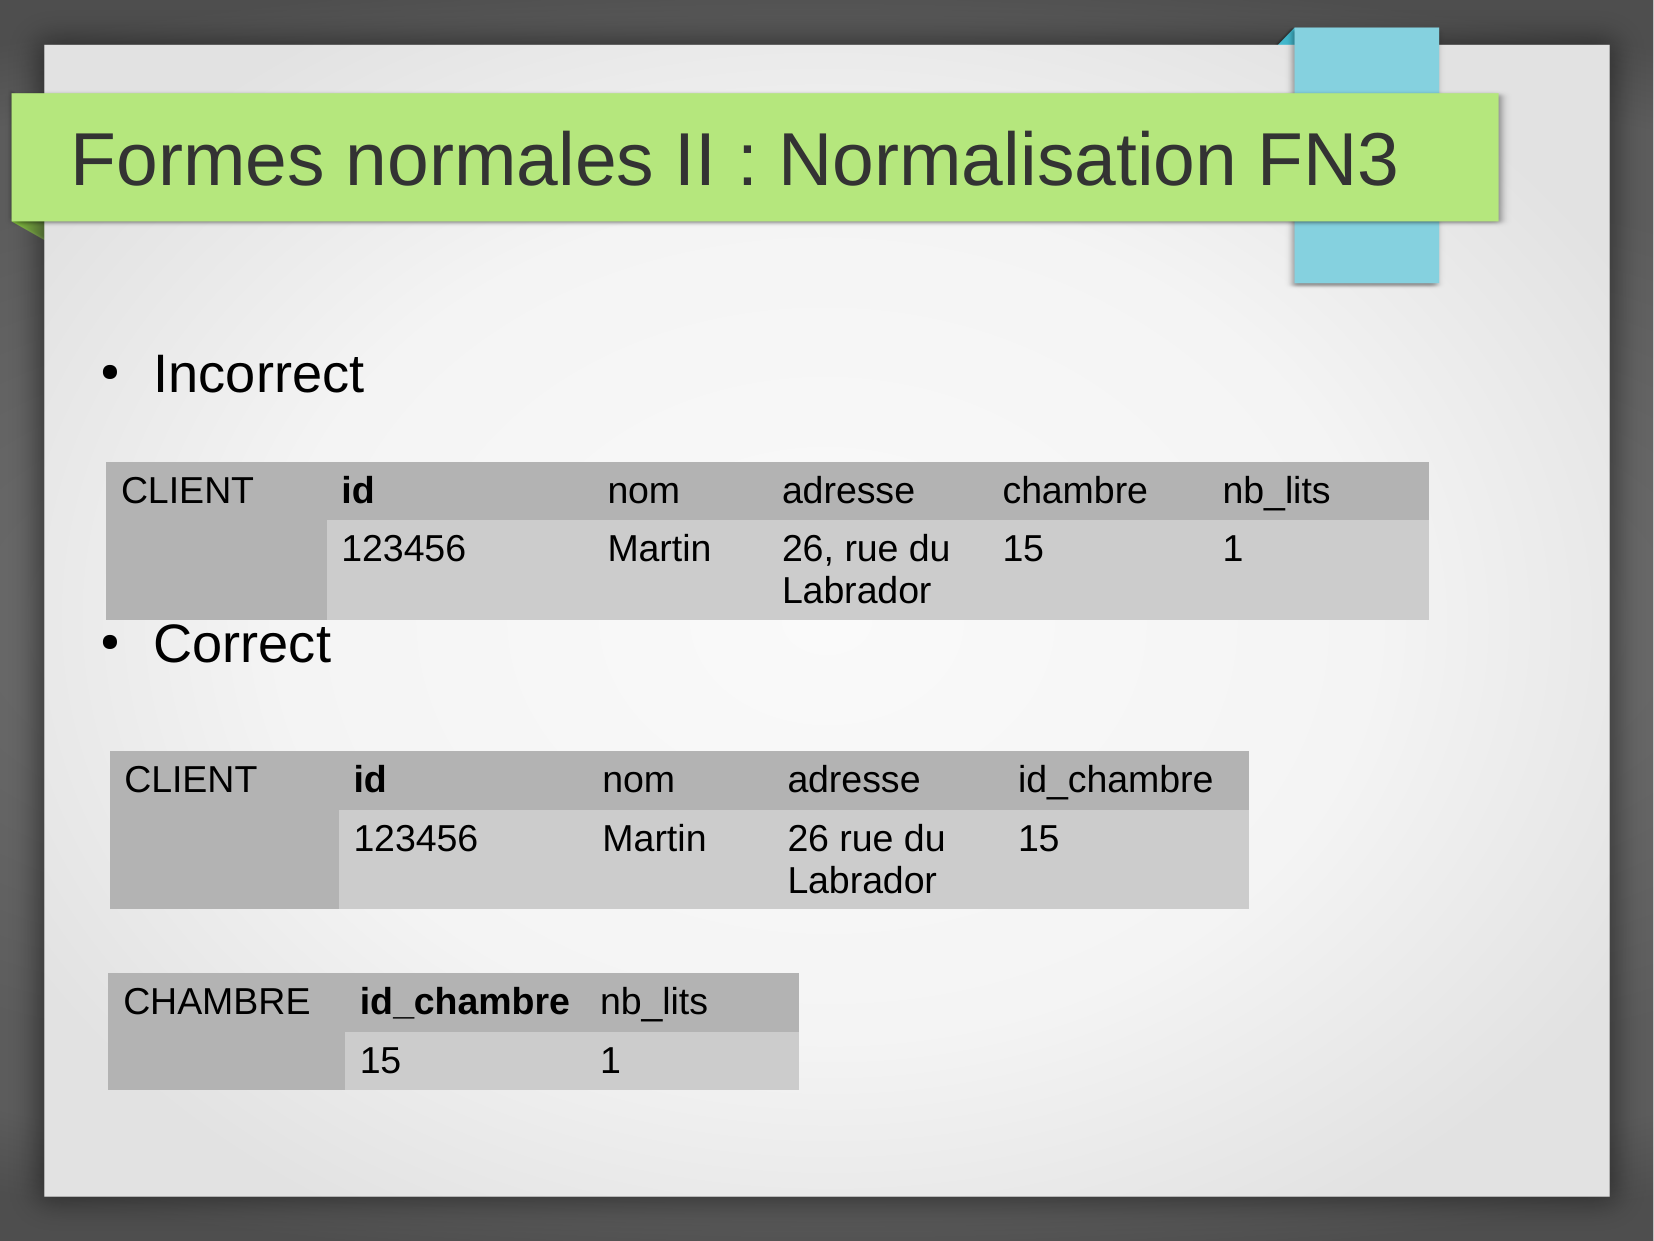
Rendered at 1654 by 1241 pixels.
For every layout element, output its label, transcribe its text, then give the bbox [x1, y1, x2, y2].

table_header adresse [767, 462, 988, 520]
table_cell 1 [1208, 520, 1429, 620]
title Formes normales II : Normalisation FN3 [70, 106, 1524, 213]
table_cell 26, rue du Labrador [767, 520, 988, 620]
table_cell Martin [588, 810, 773, 909]
table_cell 15 [1003, 810, 1249, 909]
table_cell 15 [988, 520, 1208, 620]
table_header id [327, 462, 593, 520]
table_cell Martin [593, 520, 767, 620]
table_header nb_lits [1208, 462, 1429, 520]
table_cell 1 [586, 1032, 799, 1090]
table_header nom [593, 462, 767, 520]
table_header id_chambre [1003, 751, 1249, 810]
table_header CHAMBRE [108, 973, 345, 1090]
picture [0, 0, 1654, 1241]
table_header CLIENT [106, 462, 327, 620]
table_cell 15 [345, 1032, 586, 1090]
table_header nb_lits [586, 973, 799, 1032]
table_header chambre [988, 462, 1208, 520]
table_header id_chambre [345, 973, 586, 1032]
table_header CLIENT [110, 751, 339, 909]
table_cell 26 rue du Labrador [773, 810, 1003, 909]
list Incorrect Correct [82, 343, 1538, 1063]
table_header id [339, 751, 588, 810]
table_cell 123456 [339, 810, 588, 909]
table_header nom [588, 751, 773, 810]
table_header adresse [773, 751, 1003, 810]
table_cell 123456 [327, 520, 593, 620]
